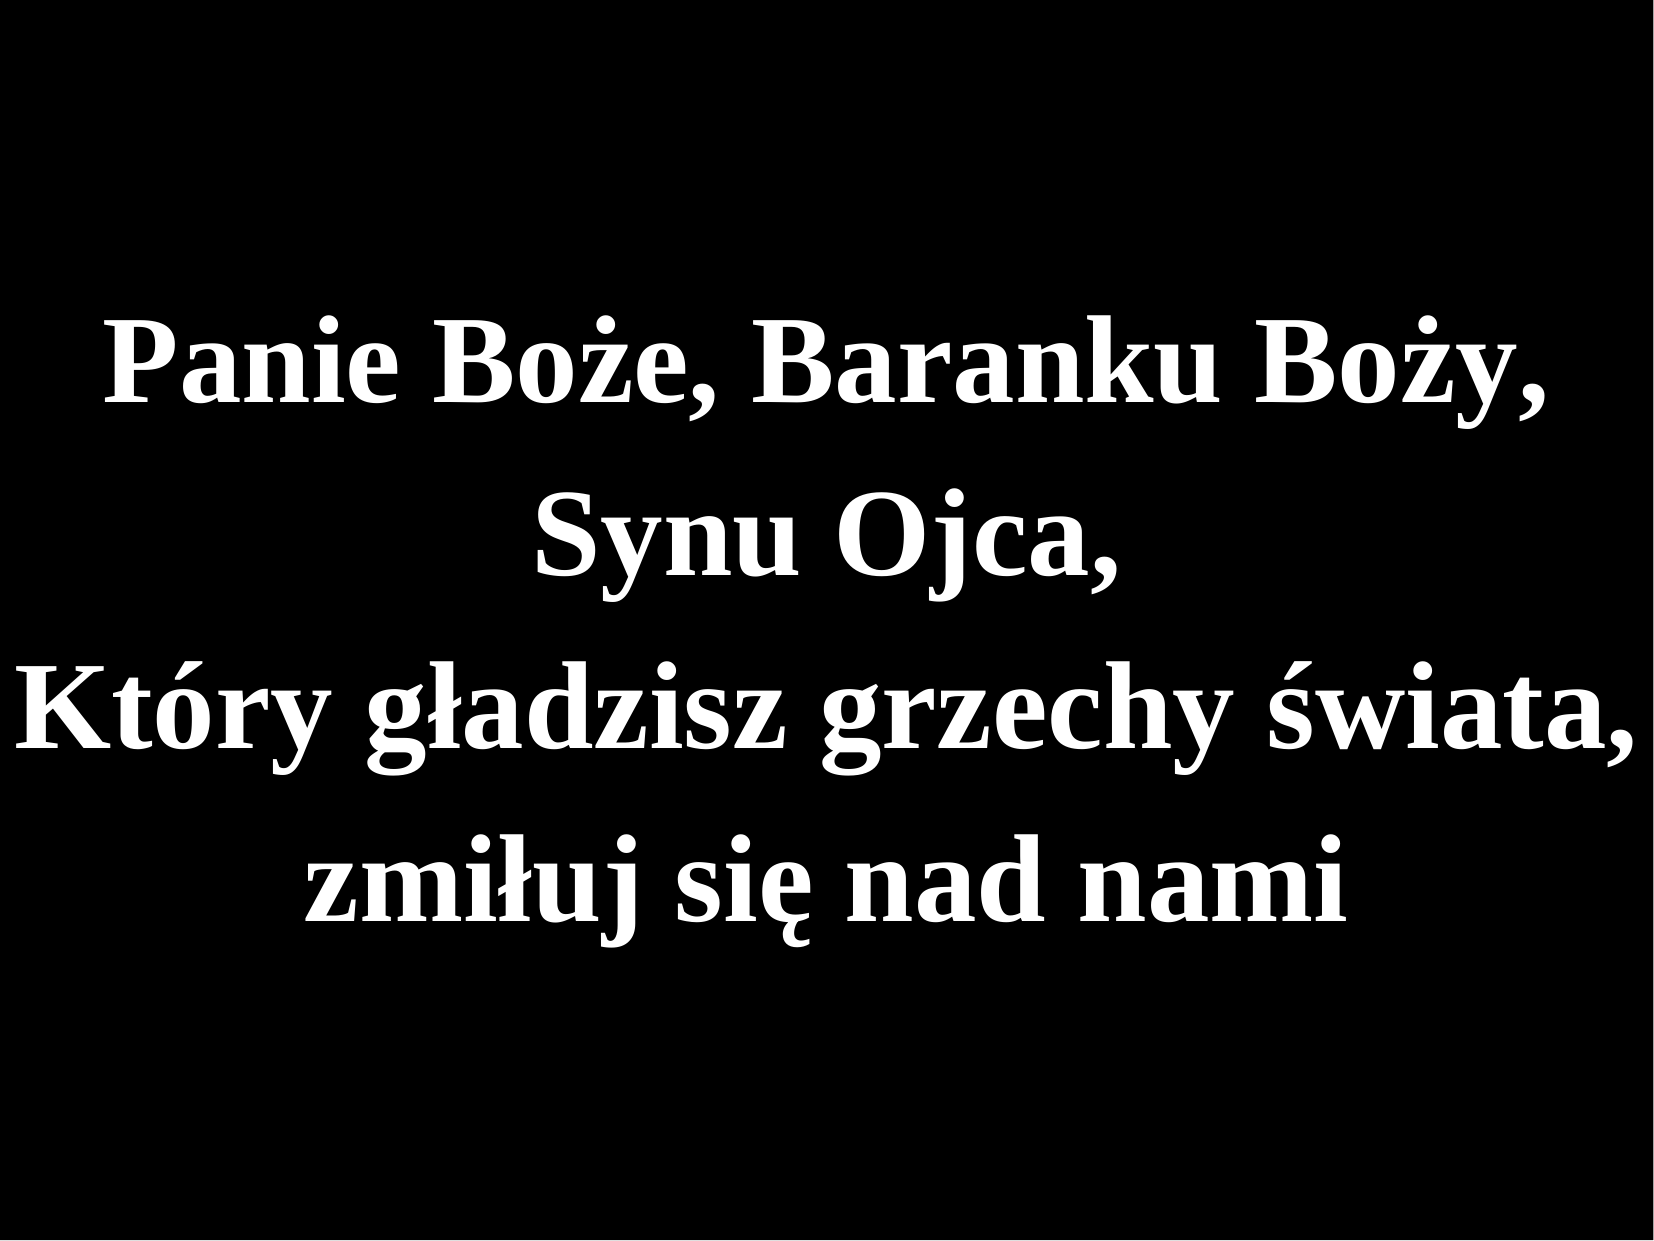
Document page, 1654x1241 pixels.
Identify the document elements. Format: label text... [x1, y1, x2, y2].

title Panie Boże, Baranku Boży, ppp Synu Ojca, ppp Który gładzisz grzechy świata, ppp zmiłuj się nad nami [0, 0, 1654, 1241]
